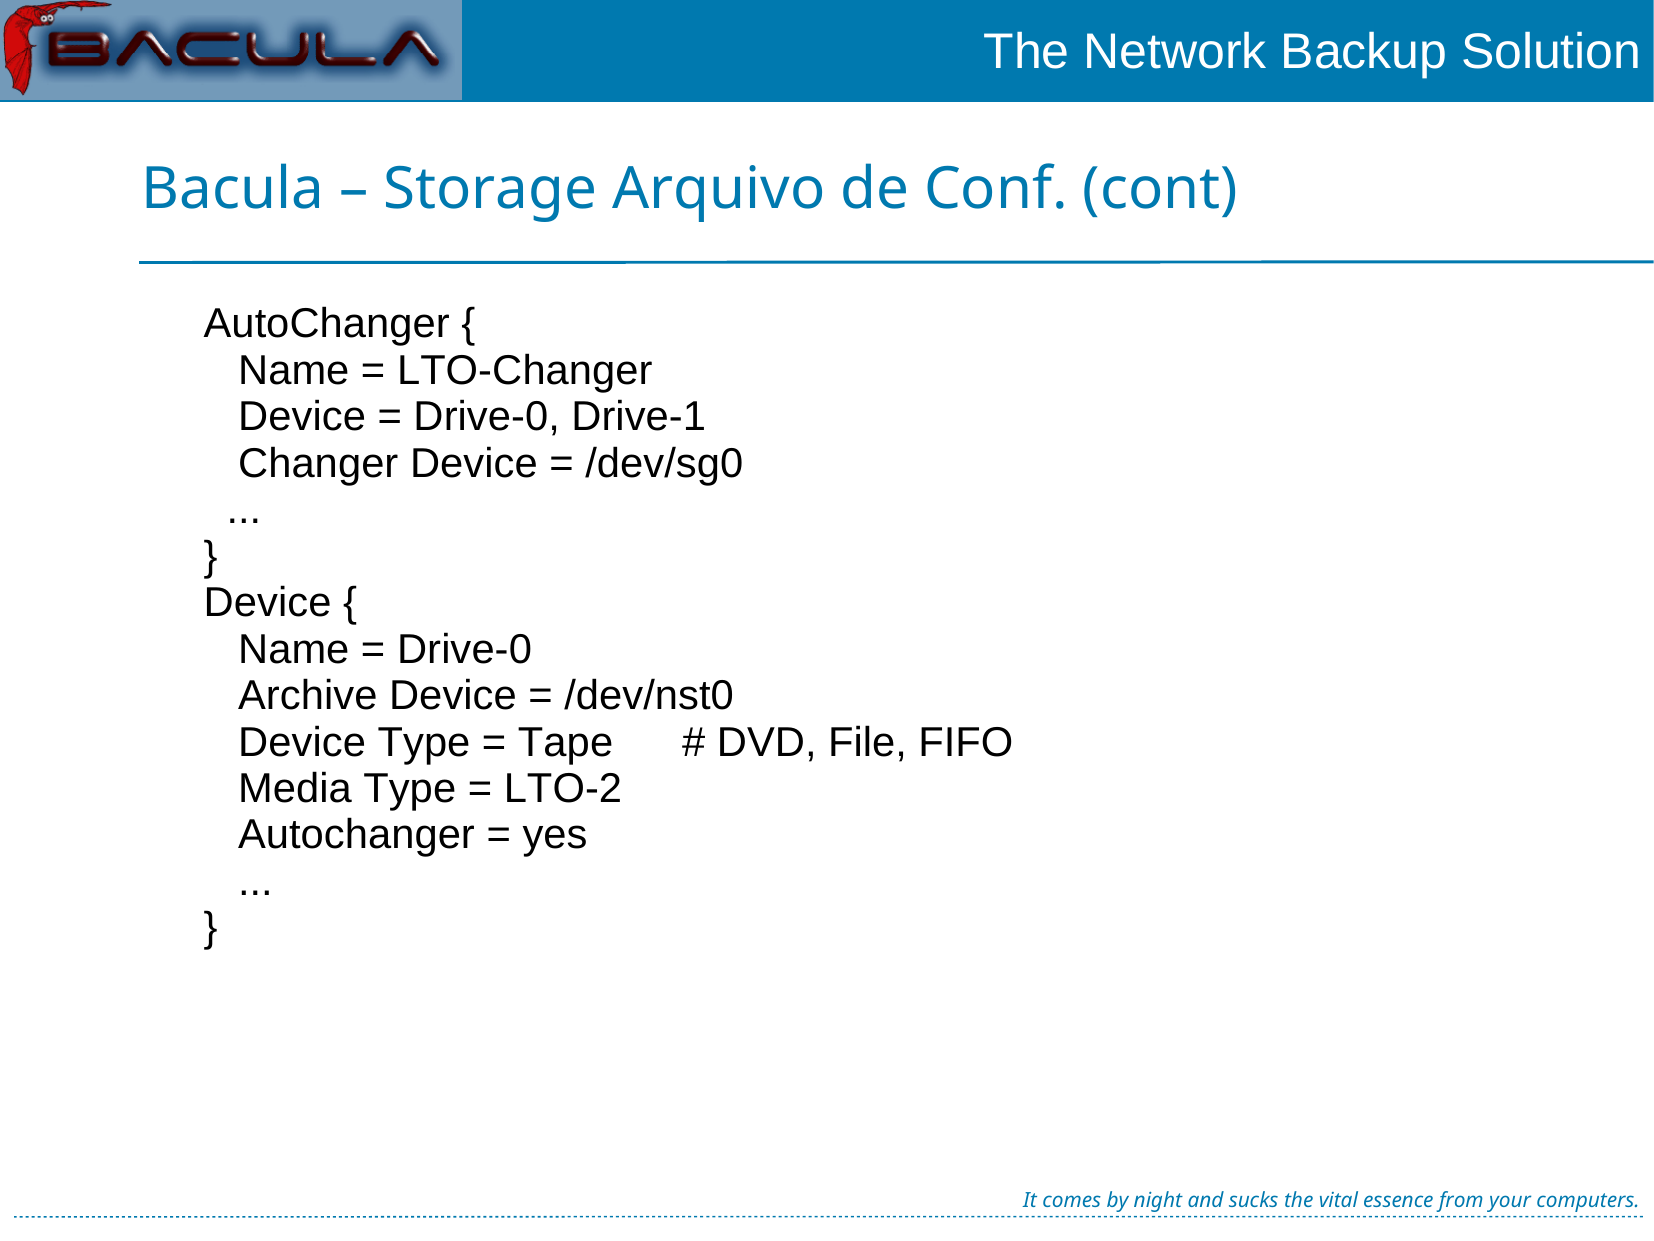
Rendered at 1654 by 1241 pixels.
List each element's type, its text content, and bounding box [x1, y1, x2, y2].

list AutoChanger { Name = LTO-Changer Device = Drive-0, Drive-1 Changer Device = /dev/sg0 ... } Device { Name = Drive-0 Archive Device = /dev/nst0 Device Type = Tape # DVD, File, FIFO Media Type = LTO-2 Autochanger = yes ... } [144, 300, 1538, 1201]
title Bacula – Storage Arquivo de Conf. (cont) [141, 112, 1501, 226]
picture [0, 0, 461, 99]
